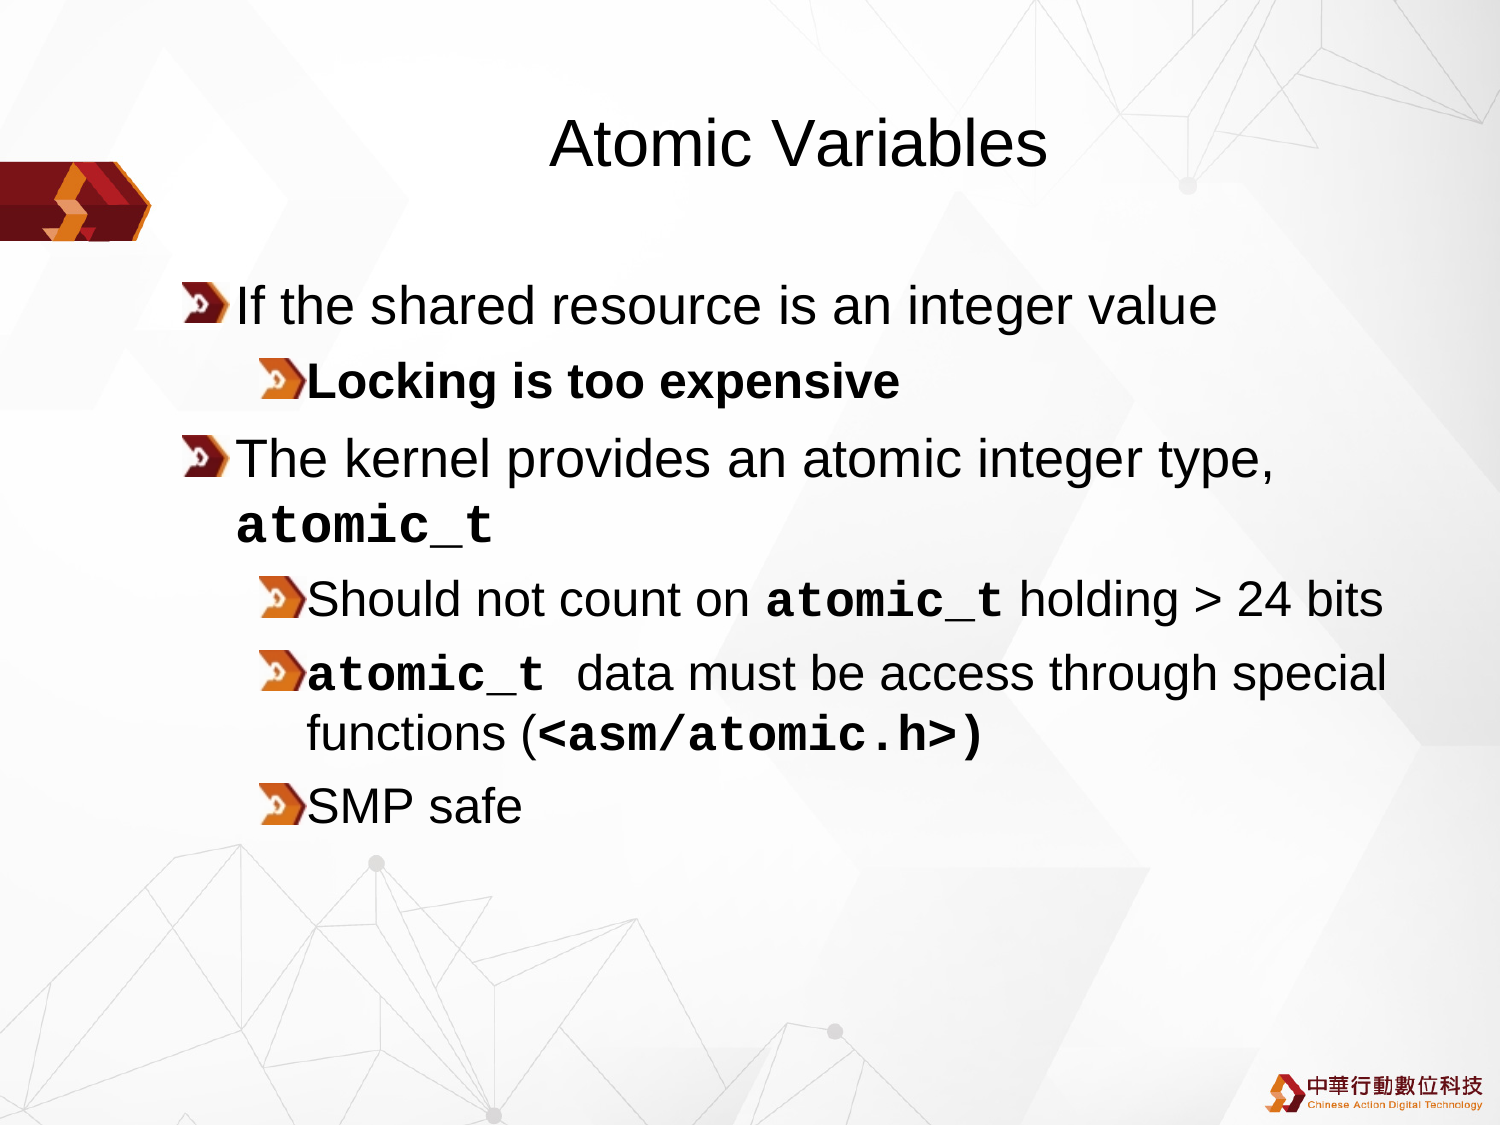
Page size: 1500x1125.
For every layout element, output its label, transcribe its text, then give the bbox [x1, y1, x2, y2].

list If the shared resource is an integer value Locking is too expensive The kernel provides an atomic integer type, atomic_t Should not count on atomic_t holding > 24 bits atomic_t data must be access through special functions (<asm/atomic.h>) SMP safe [150, 262, 1426, 1006]
title Atomic Variables [150, 45, 1426, 234]
picture [0, 0, 1500, 1125]
